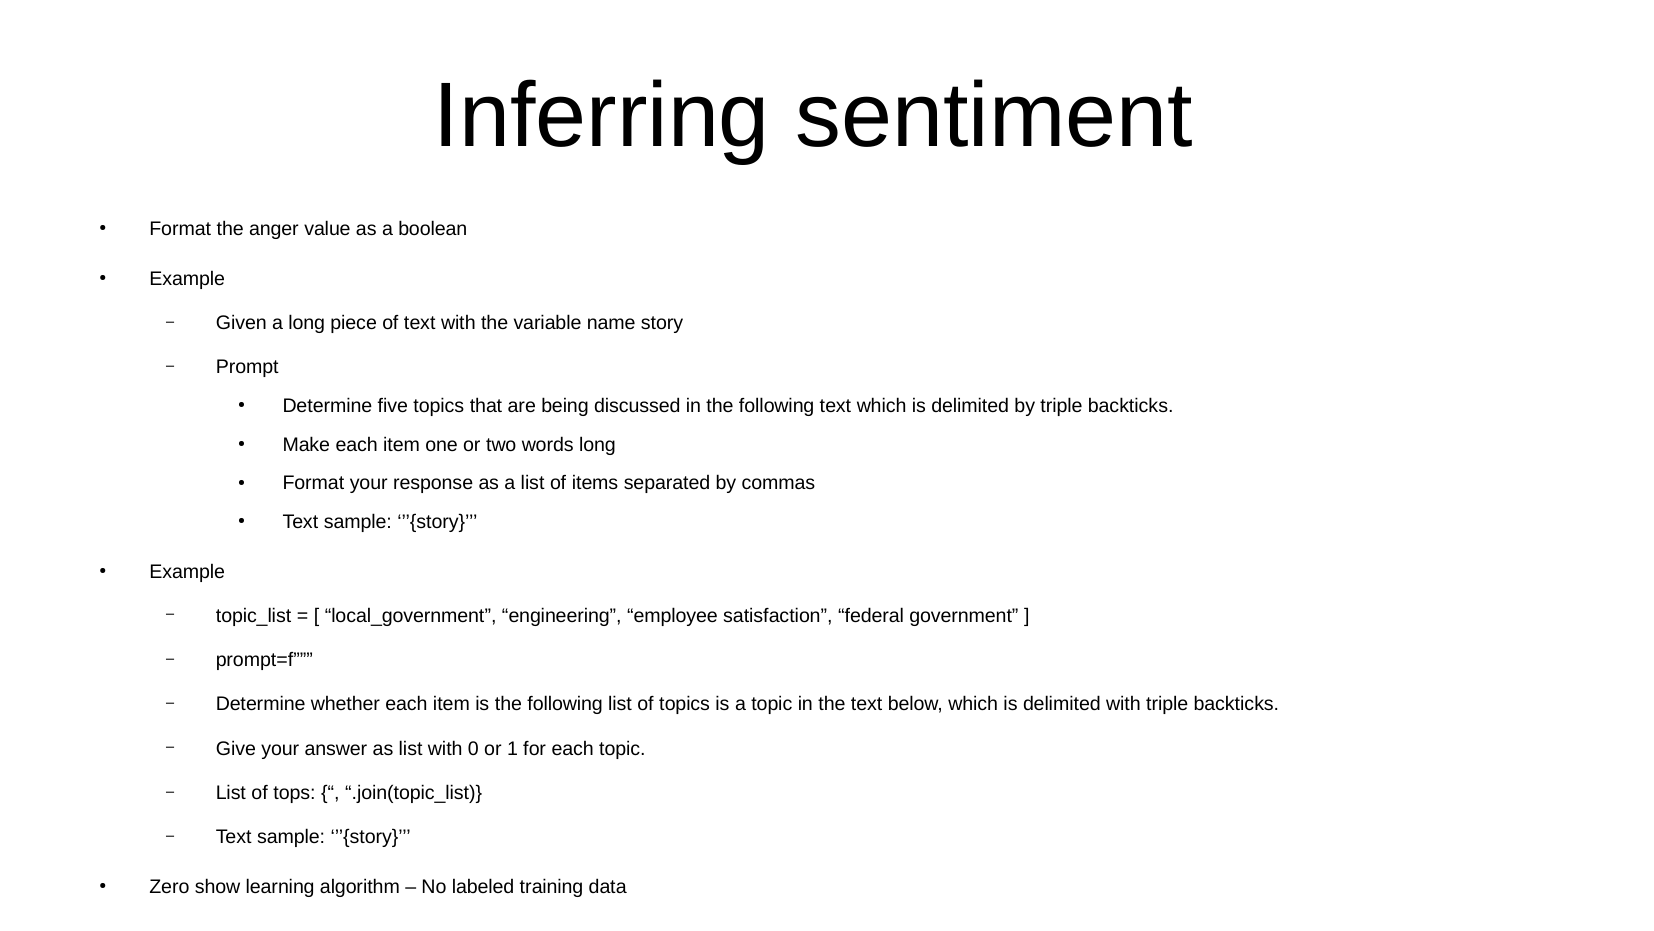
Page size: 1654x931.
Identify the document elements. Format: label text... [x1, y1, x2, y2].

list Format the anger value as a boolean Example Given a long piece of text with the variable name story Prompt Determine five topics that are being discussed in the following text which is delimited by triple backticks. Make each item one or two words long Format your response as a list of items separated by commas Text sample: ‘’’{story}’’’ Example topic_list = [ “local_government”, “engineering”, “employee satisfaction”, “federal government” ] prompt=f””” Determine whether each item is the following list of topics is a topic in the text below, which is delimited with triple backticks. Give your answer as list with 0 or 1 for each topic. List of tops: {“, “.join(topic_list)} Text sample: ‘’’{story}’’’ Zero show learning algorithm – No labeled training data [82, 217, 1613, 901]
title Inferring sentiment [82, 37, 1571, 193]
